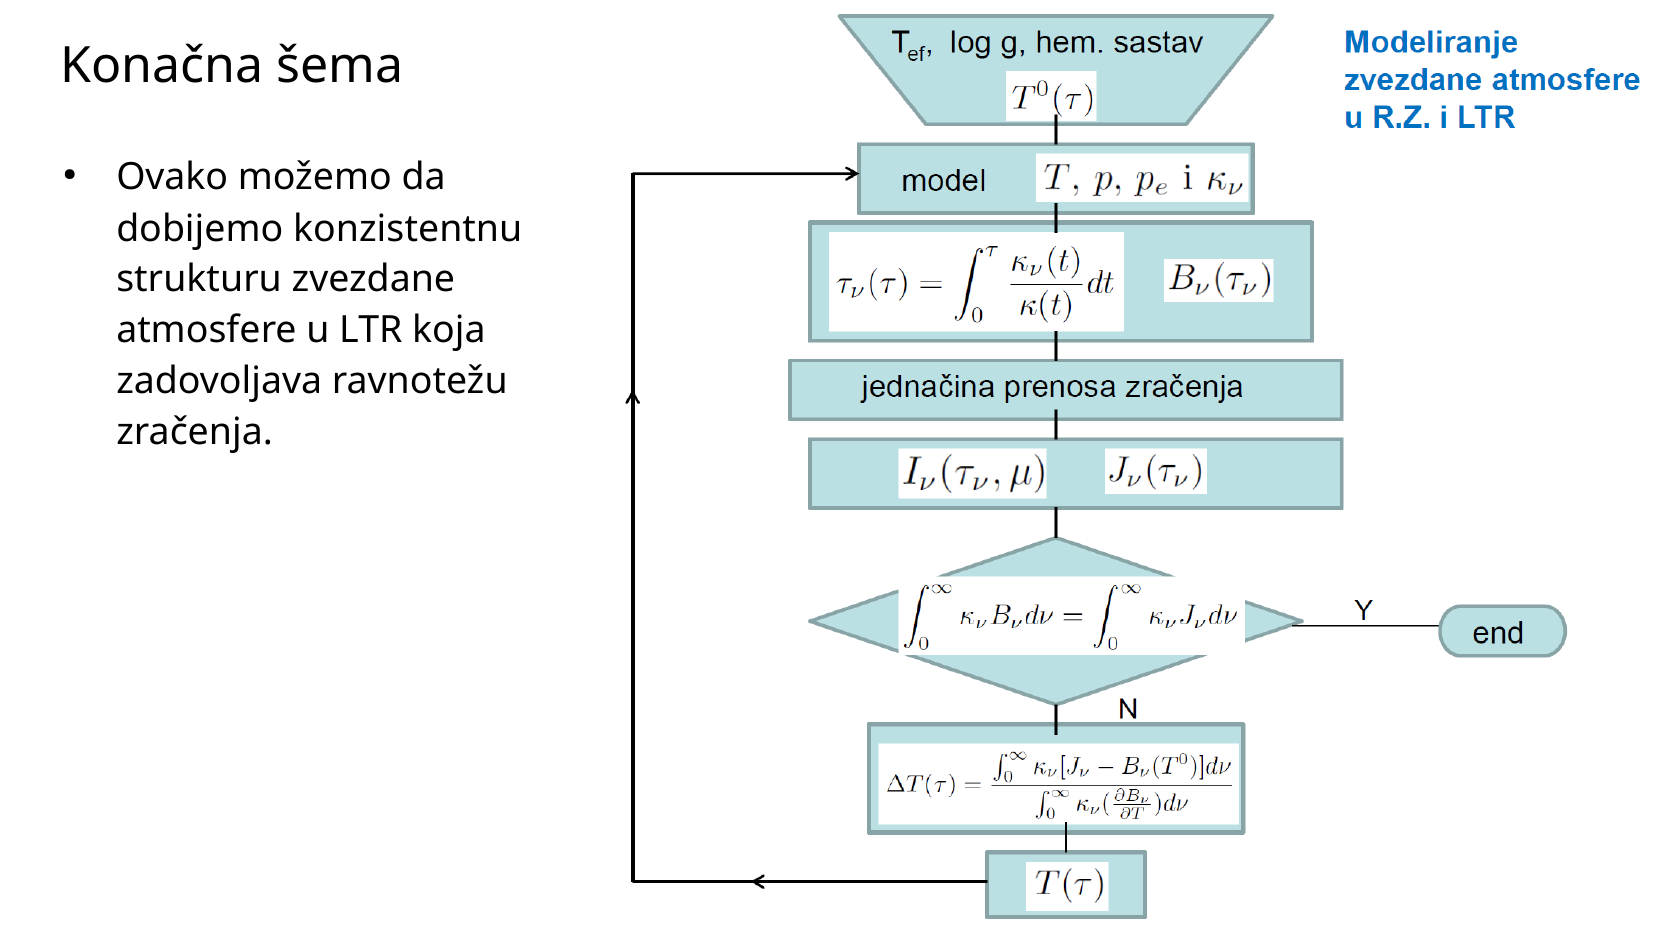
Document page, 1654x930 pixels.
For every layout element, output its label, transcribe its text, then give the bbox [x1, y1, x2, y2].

picture [582, 0, 1651, 930]
list Ovako možemo da dobijemo konzistentnu strukturu zvezdane atmosfere u LTR koja zadovoljava ravnotežu zračenja. [45, 149, 582, 880]
title Konačna šema [59, 13, 582, 113]
